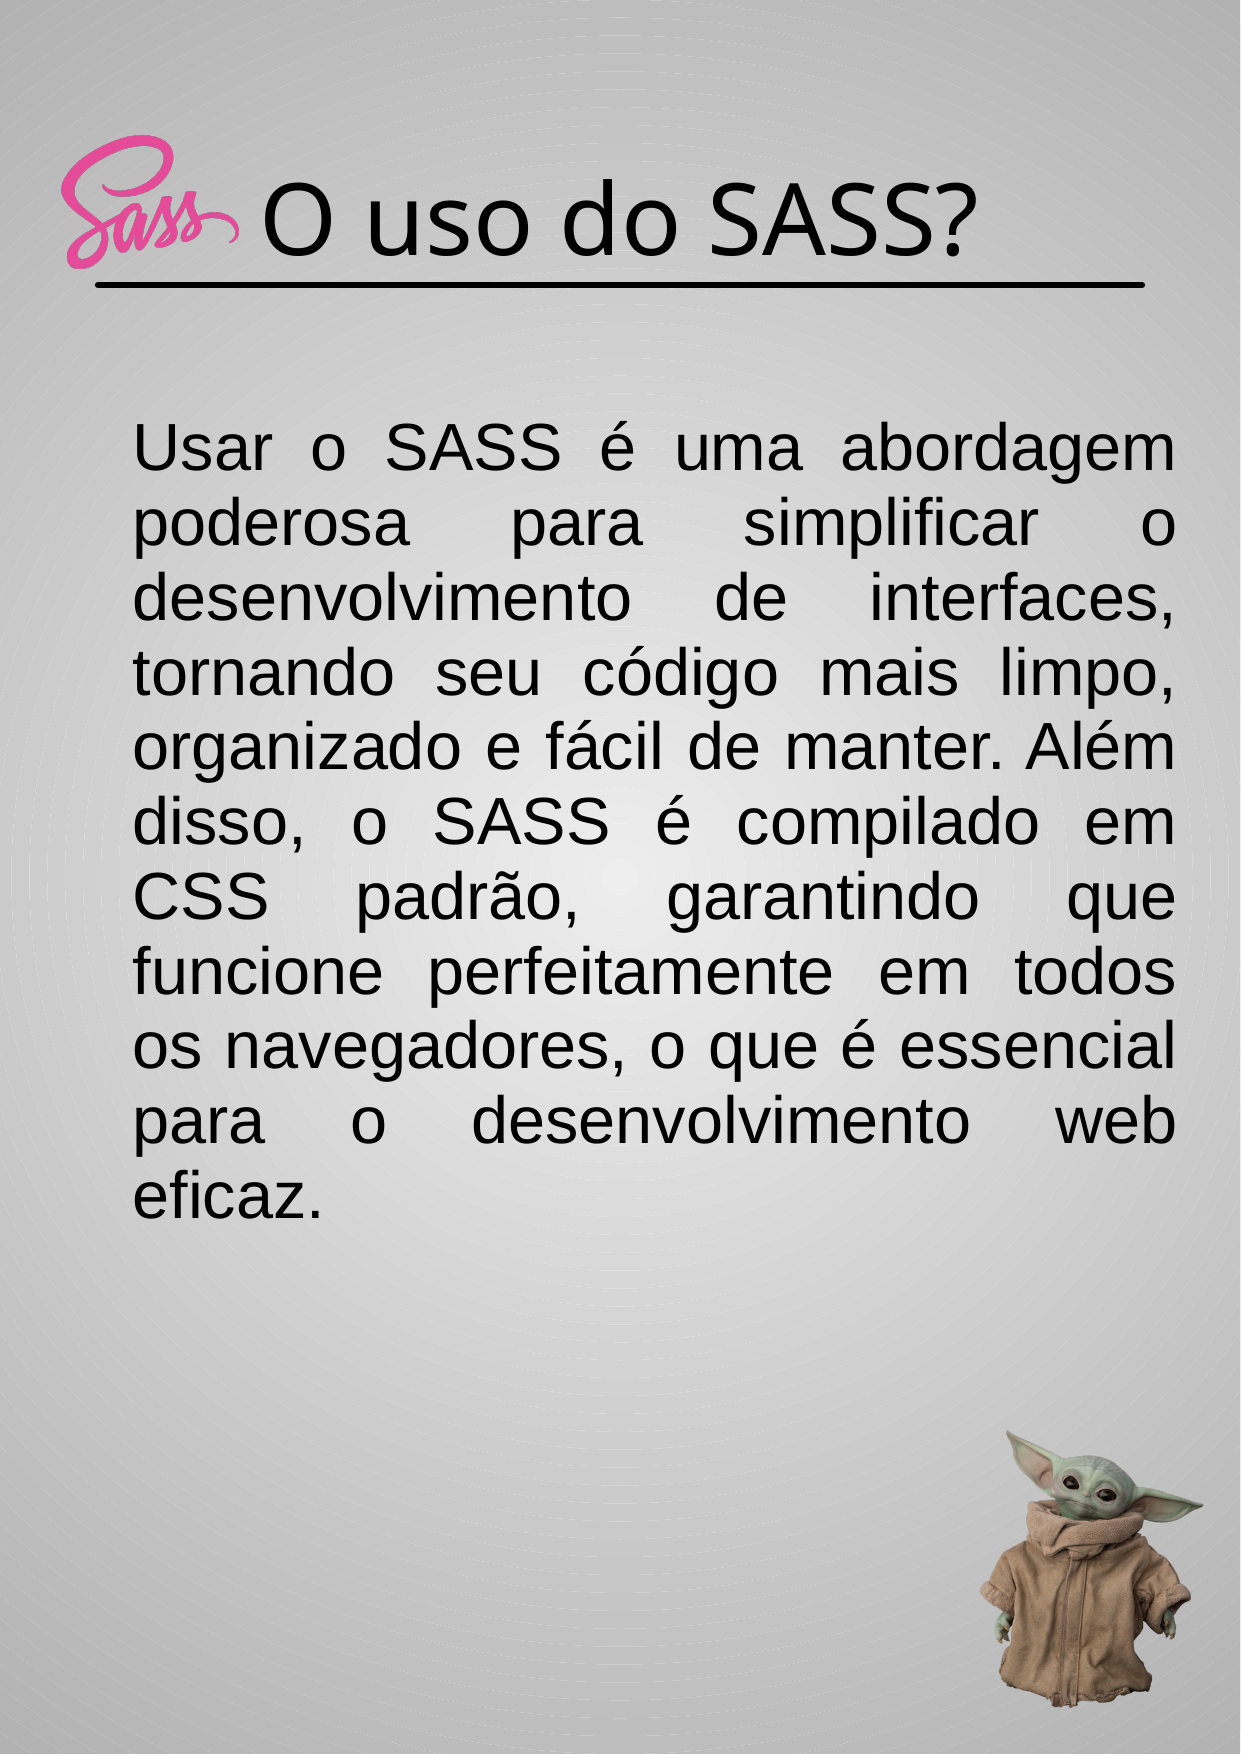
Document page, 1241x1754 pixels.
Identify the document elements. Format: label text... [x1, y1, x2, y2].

picture [972, 1420, 1211, 1713]
picture [61, 135, 239, 269]
title O uso do SASS? [61, 69, 1178, 363]
list Usar o SASS é uma abordagem poderosa para simplificar o desenvolvimento de interfaces, tornando seu código mais limpo, organizado e fácil de manter. Além disso, o SASS é compilado em CSS padrão, garantindo que funcione perfeitamente em todos os navegadores, o que é essencial para o desenvolvimento web eficaz. [61, 410, 1178, 1654]
